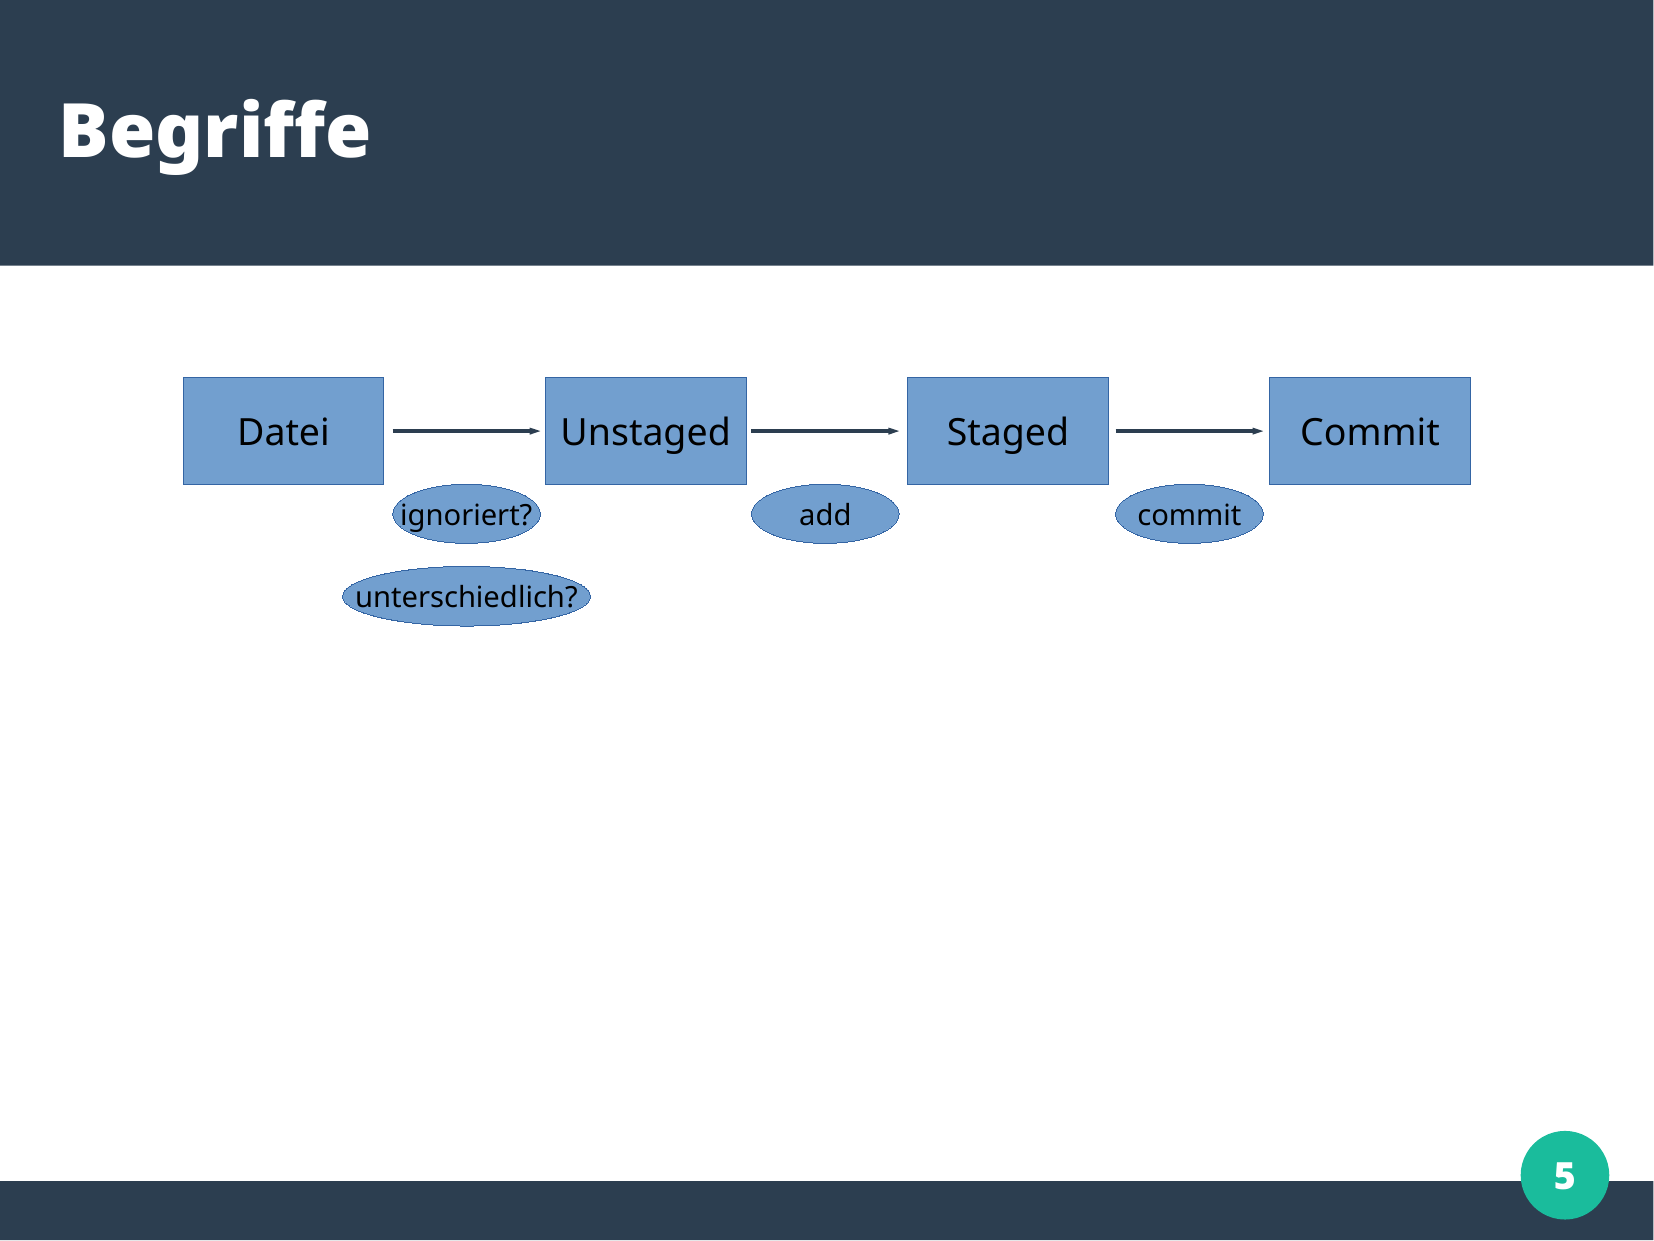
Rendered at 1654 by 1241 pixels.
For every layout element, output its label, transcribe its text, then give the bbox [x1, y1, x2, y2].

text_box Datei [183, 377, 384, 485]
text_box Unstaged [545, 377, 747, 485]
text_box add [751, 484, 900, 544]
text_box Commit [1269, 377, 1471, 485]
text_box Staged [907, 377, 1109, 485]
title Begriffe [59, 49, 1595, 207]
text_box ignoriert? [392, 484, 541, 544]
text_box unterschiedlich? [342, 566, 591, 627]
text_box commit [1115, 484, 1264, 544]
